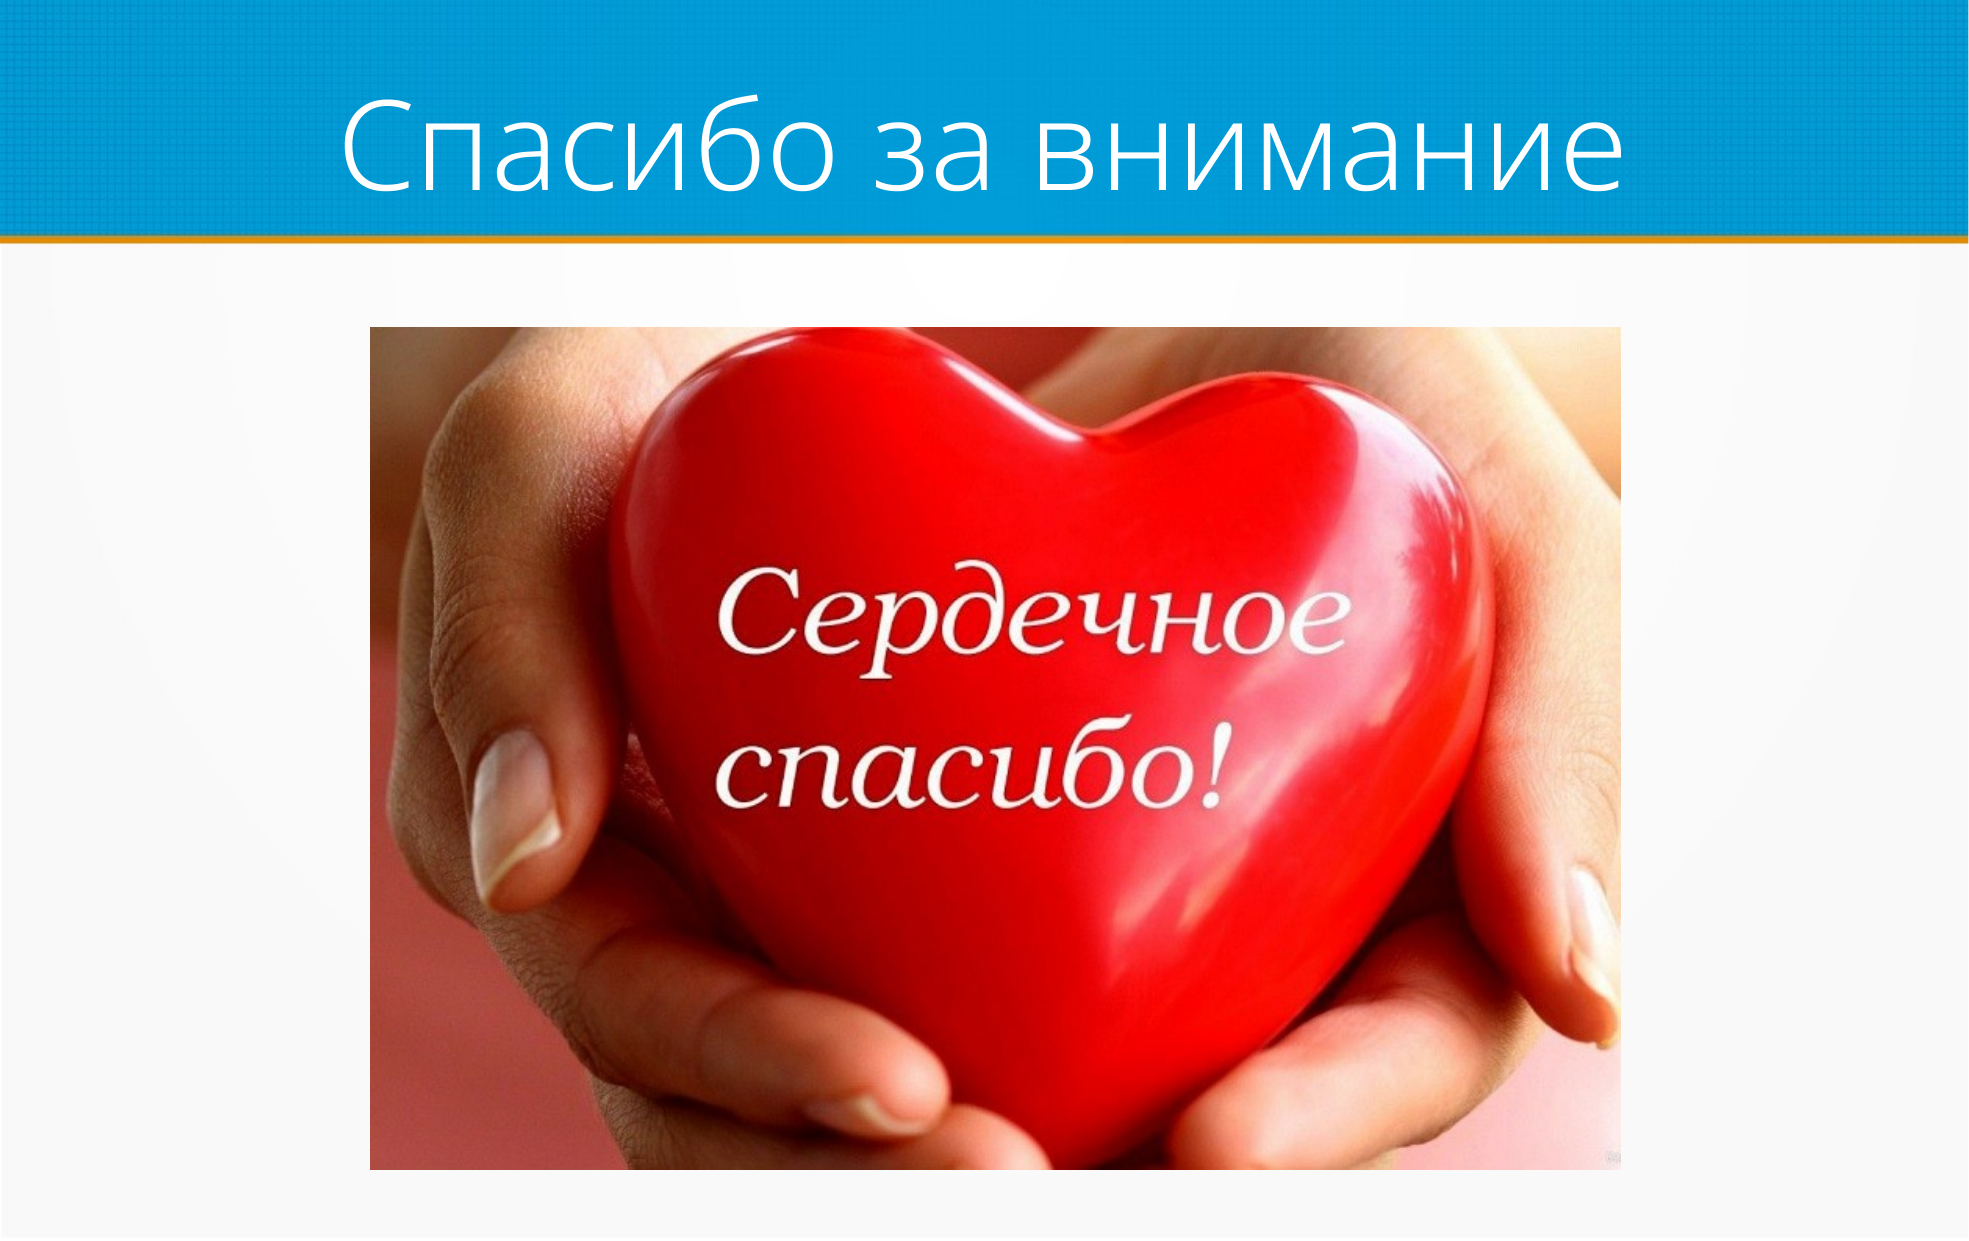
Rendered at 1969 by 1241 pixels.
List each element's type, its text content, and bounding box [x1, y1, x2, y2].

title Спасибо за внимание [98, 19, 1870, 227]
picture [0, 233, 1969, 1241]
